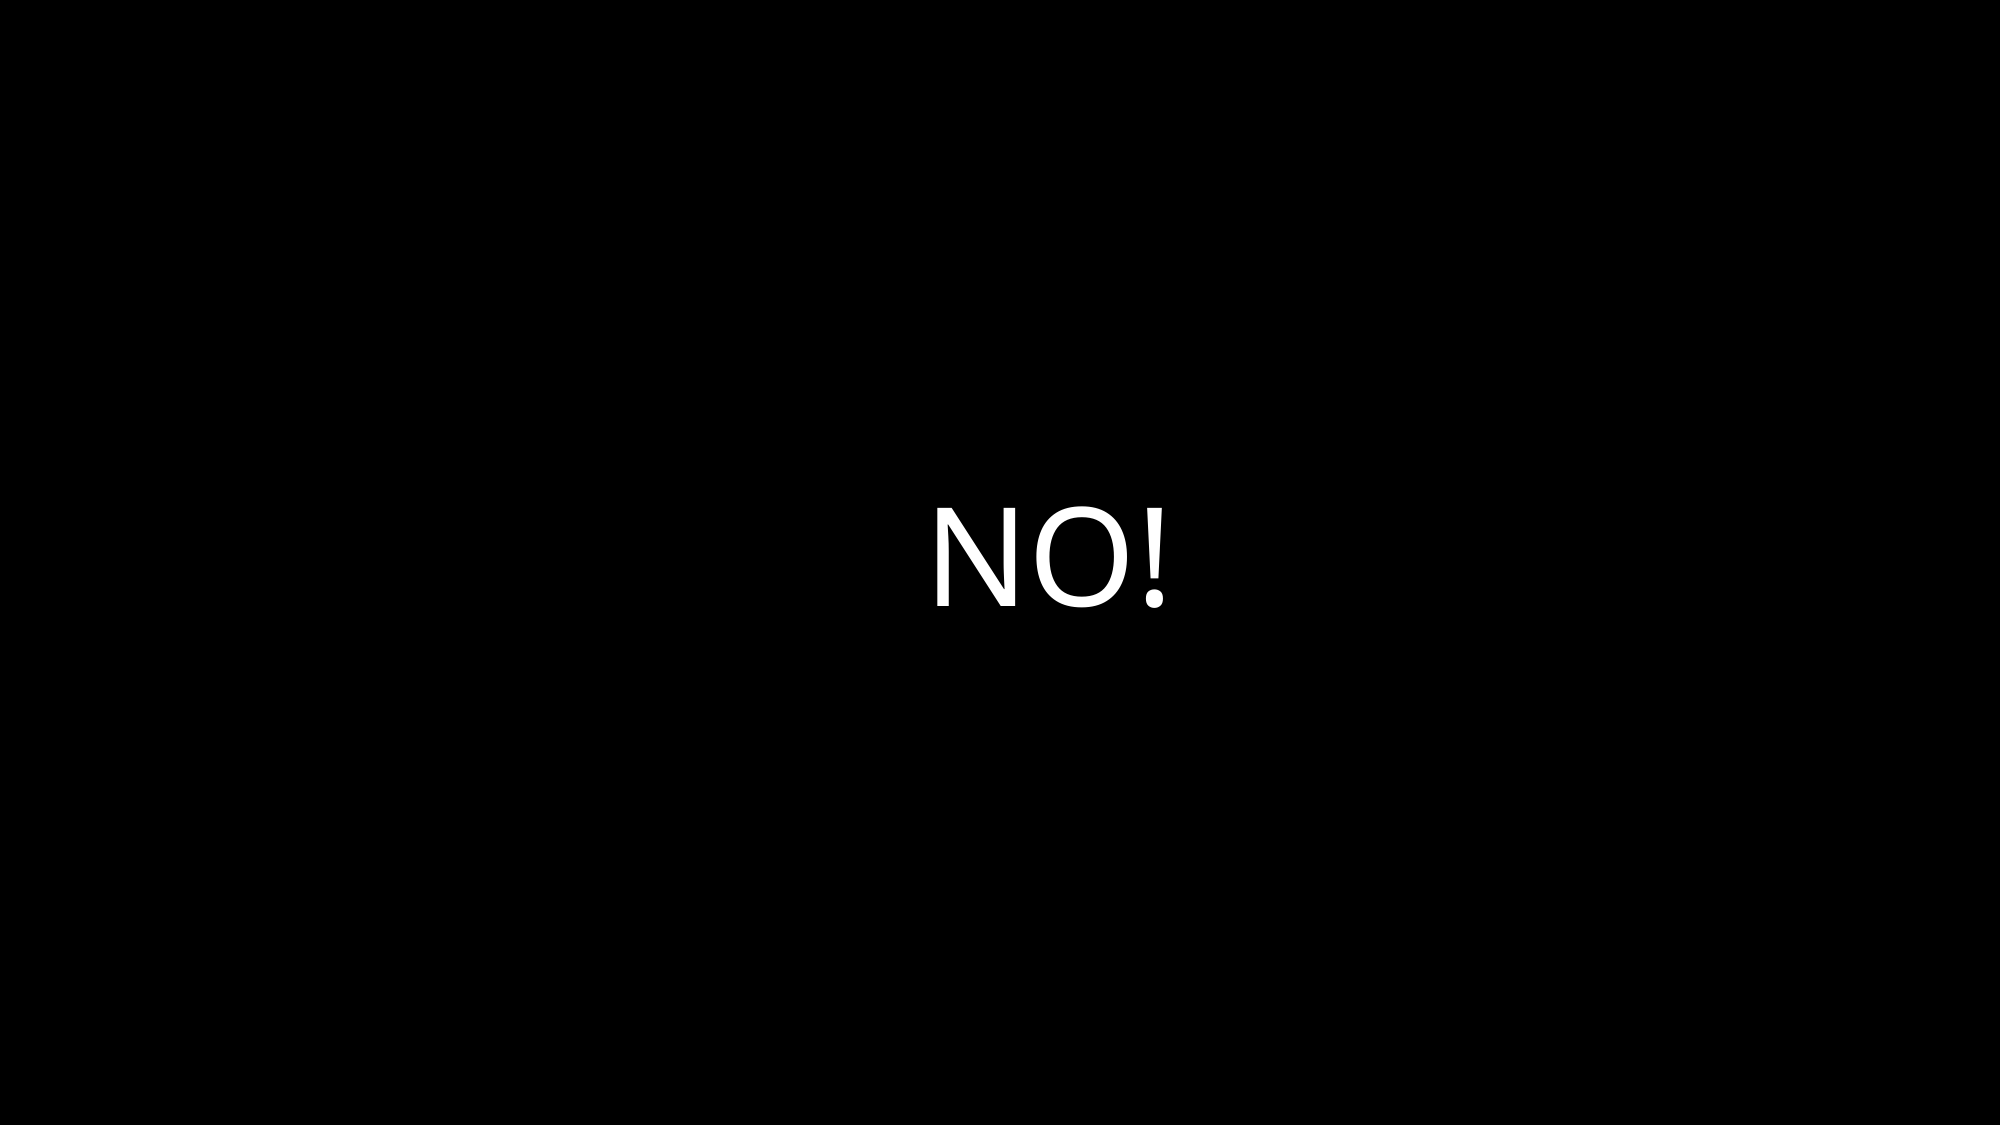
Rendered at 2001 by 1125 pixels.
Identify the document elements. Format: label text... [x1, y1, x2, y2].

text_box NO! [496, 442, 1602, 660]
